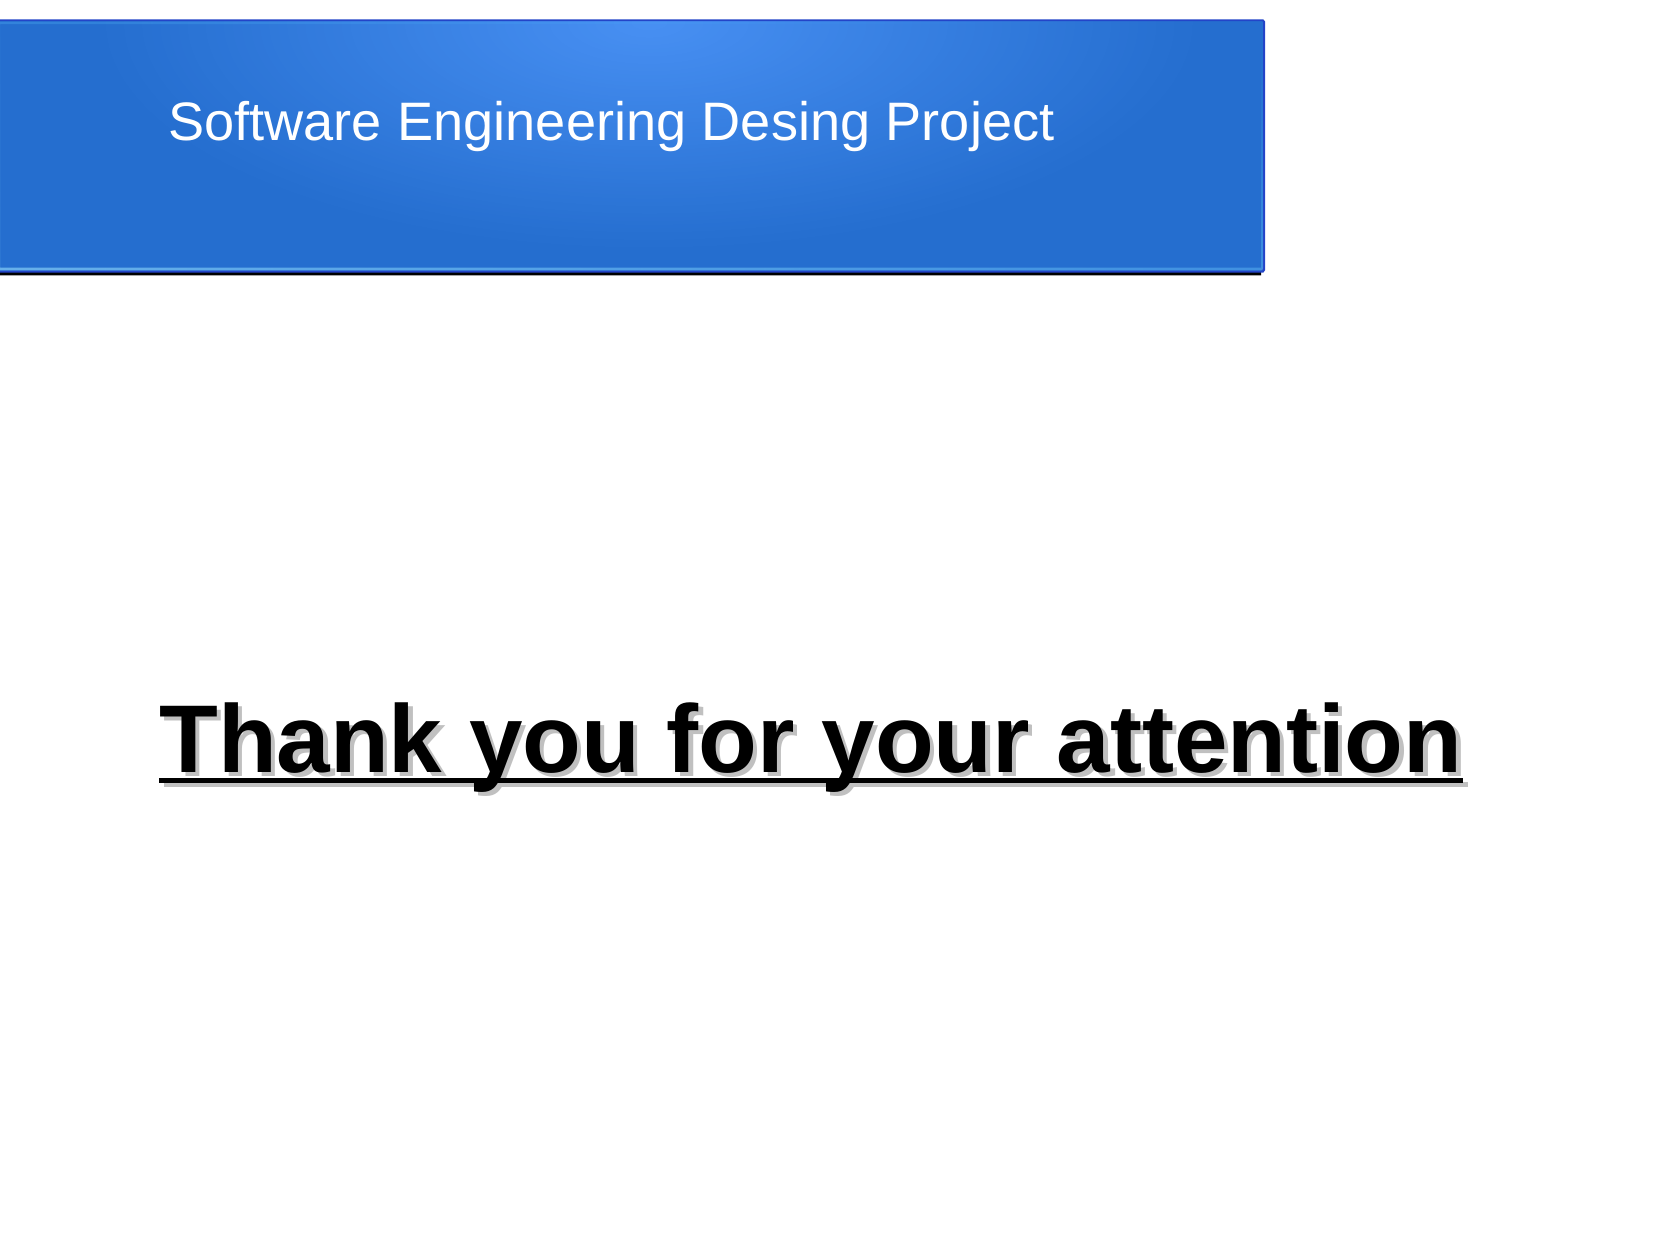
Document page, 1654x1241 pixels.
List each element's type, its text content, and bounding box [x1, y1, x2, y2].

text_box Software Engineering Desing Project [153, 83, 1071, 201]
list Thank you for your attention [70, 685, 1560, 882]
